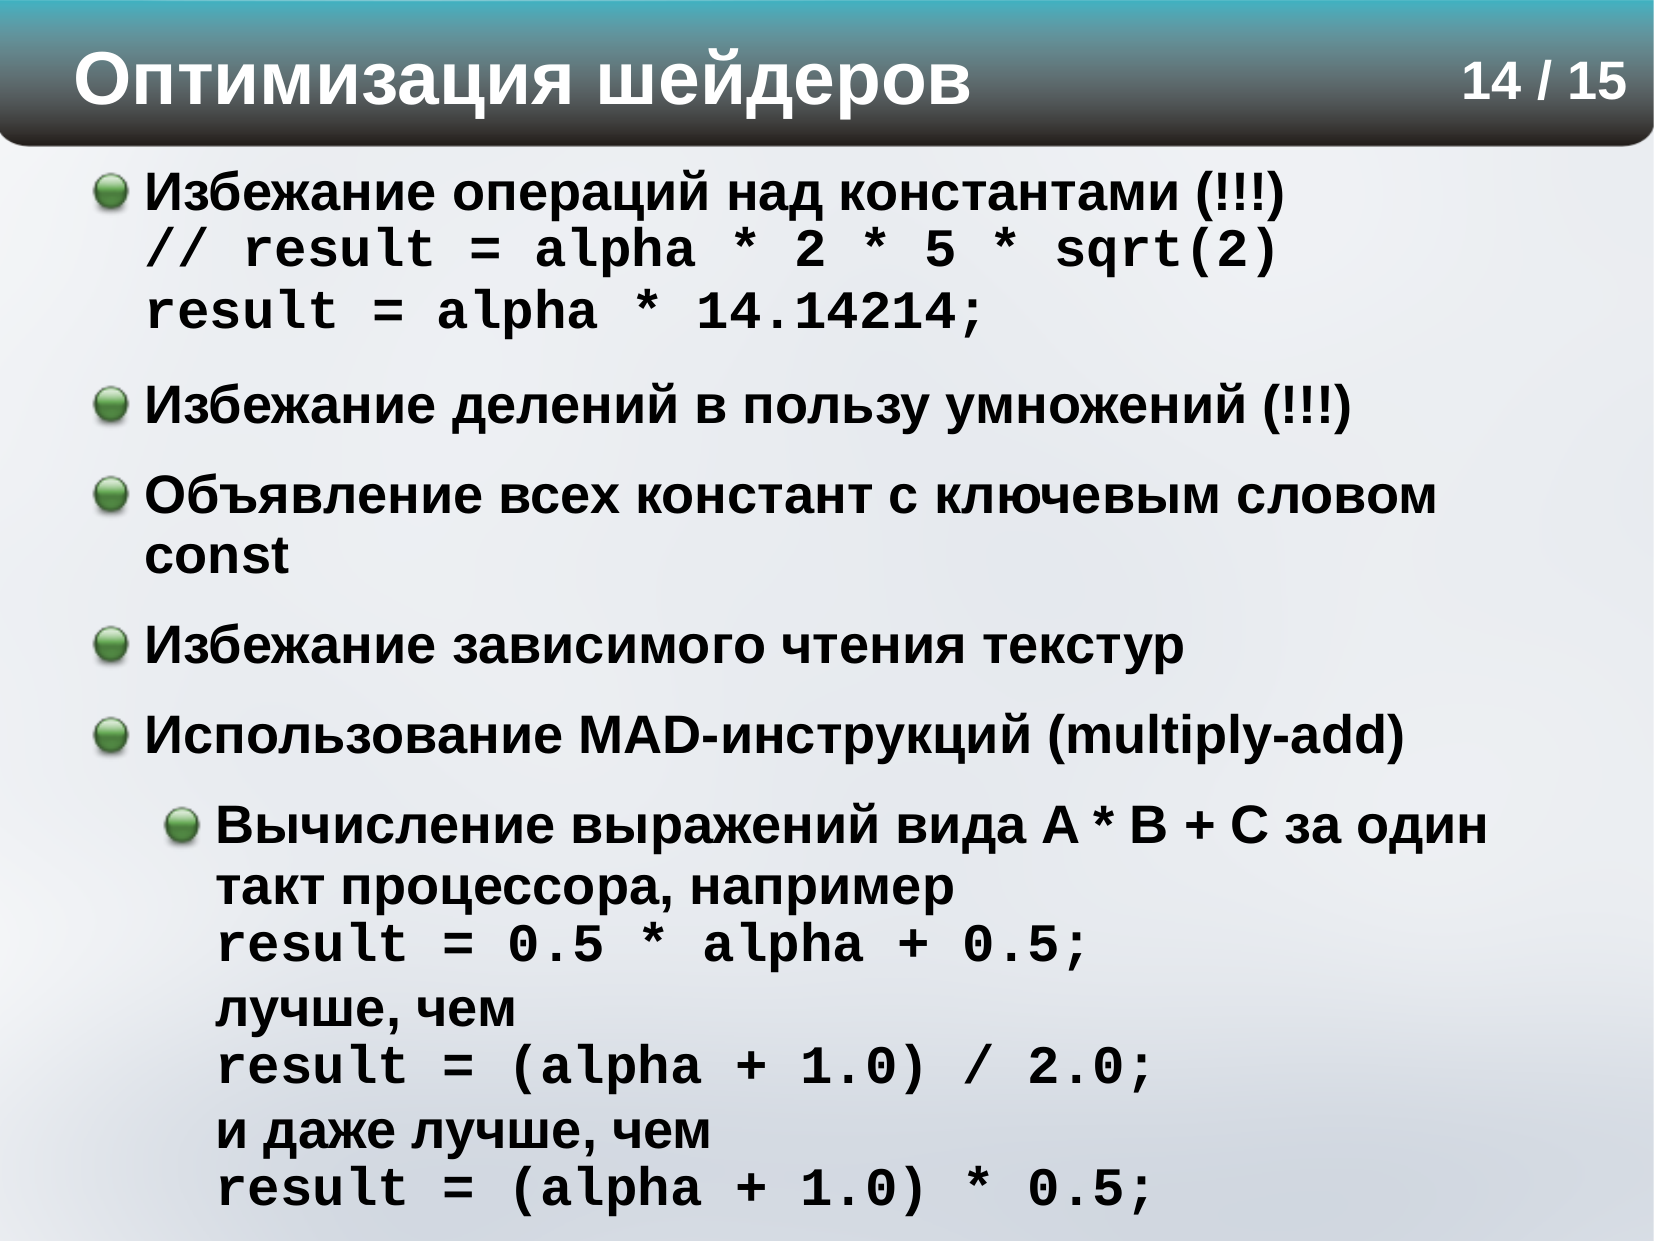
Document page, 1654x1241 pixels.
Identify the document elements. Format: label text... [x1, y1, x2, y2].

text_box <номер> / 15 [1446, 42, 1654, 179]
text_box Избежание операций над константами (!!!) // result = alpha * 2 * 5 * sqrt(2) result = alpha * 14.14214; Избежание делений в пользу умножений (!!!) Объявление всех констант с ключевым словом const Избежание зависимого чтения текстур Использование MAD-инструкций (multiply-add) Вычисление выражений вида A * B + C за один такт процессора, например result = 0.5 * alpha + 0.5; лучше, чем result = (alpha + 1.0) / 2.0; и даже лучше, чем result = (alpha + 1.0) * 0.5; [70, 153, 1595, 1229]
picture [0, 0, 1654, 1241]
text_box Оптимизация шейдеров [59, 29, 1418, 129]
